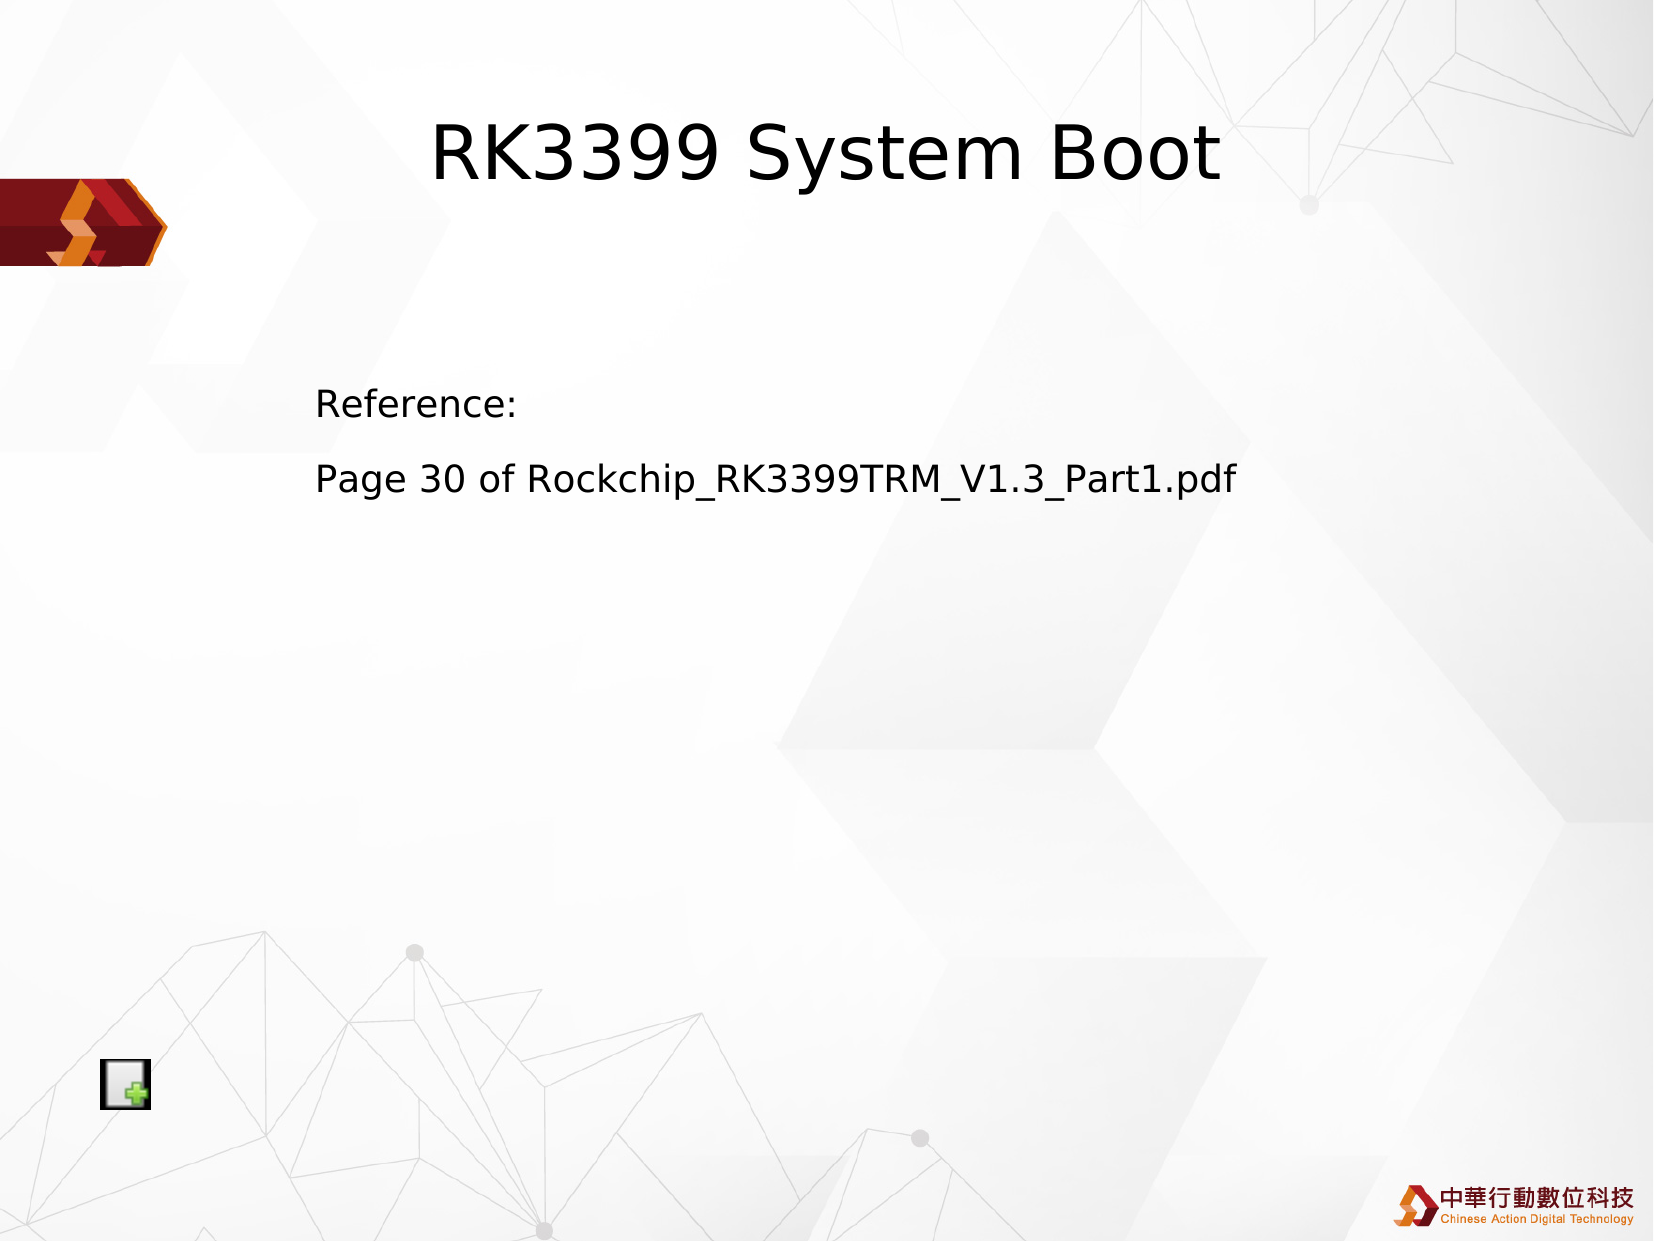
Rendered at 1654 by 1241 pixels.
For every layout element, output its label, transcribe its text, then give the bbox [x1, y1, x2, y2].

picture [0, 0, 1654, 1241]
title RK3399 System Boot [82, 49, 1570, 257]
chart [100, 1060, 151, 1111]
text_box Page 30 of Rockchip_RK3399TRM_V1.3_Part1.pdf [300, 450, 1291, 511]
text_box Reference: [300, 375, 661, 434]
